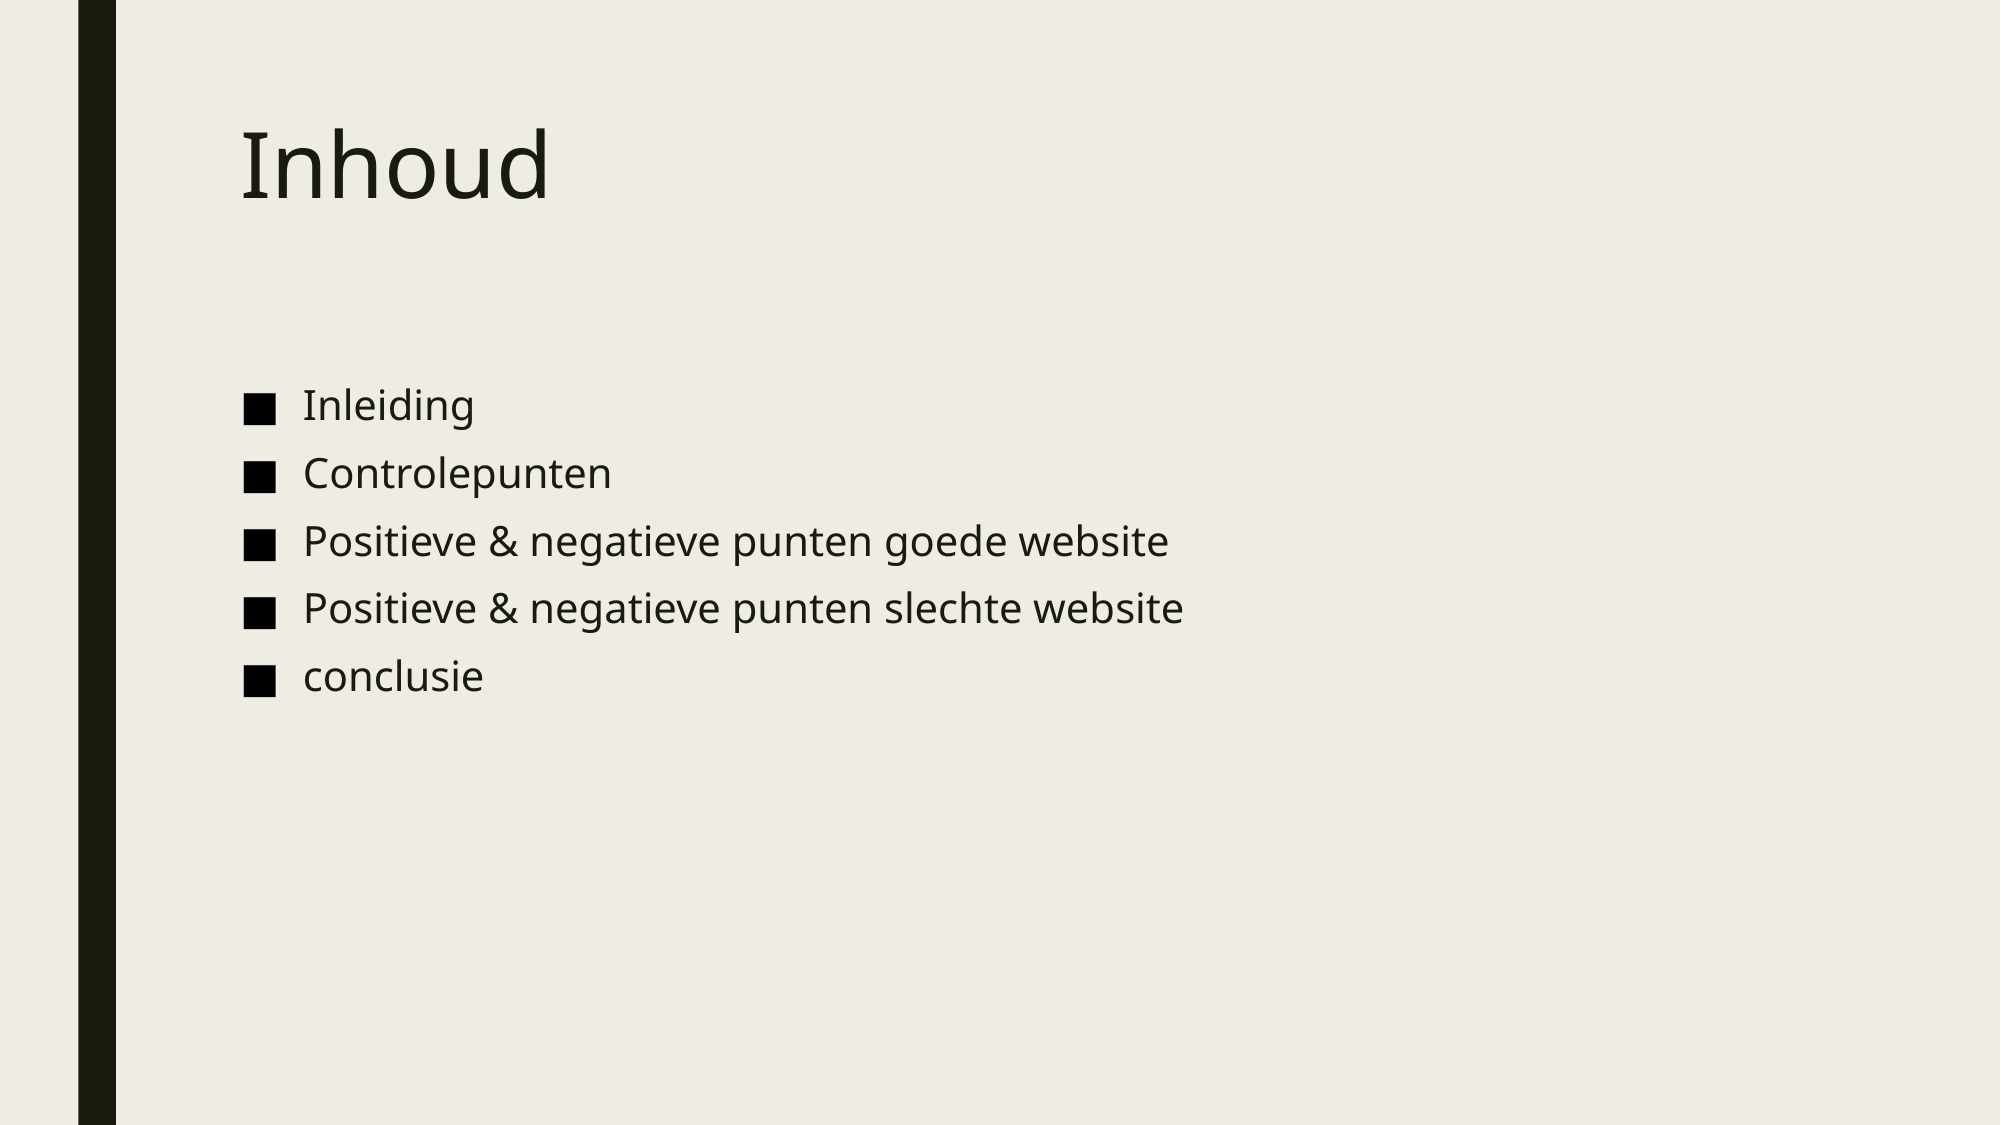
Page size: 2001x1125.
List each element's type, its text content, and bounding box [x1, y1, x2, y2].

title Inhoud [225, 112, 1801, 357]
list Inleiding Controlepunten Positieve & negatieve punten goede website Positieve & negatieve punten slechte website conclusie [225, 375, 1801, 963]
